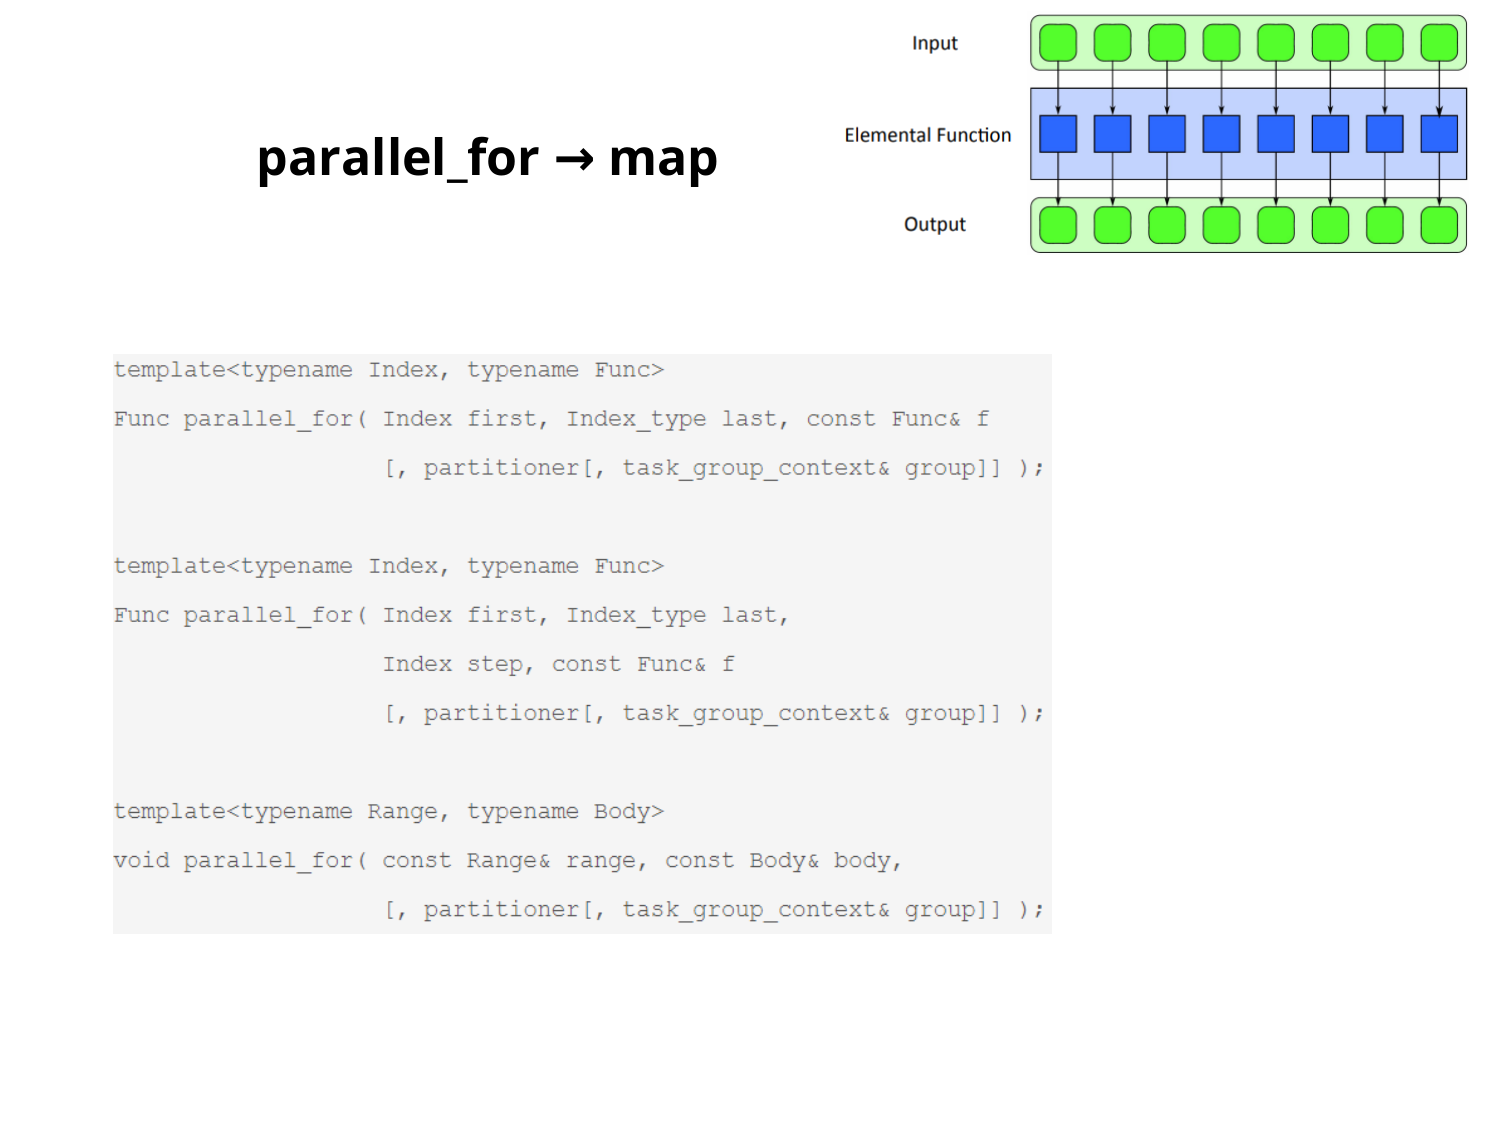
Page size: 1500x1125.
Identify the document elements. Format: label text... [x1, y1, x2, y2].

picture [113, 354, 1052, 934]
title parallel_for → map [242, 78, 836, 233]
picture [836, 6, 1474, 258]
